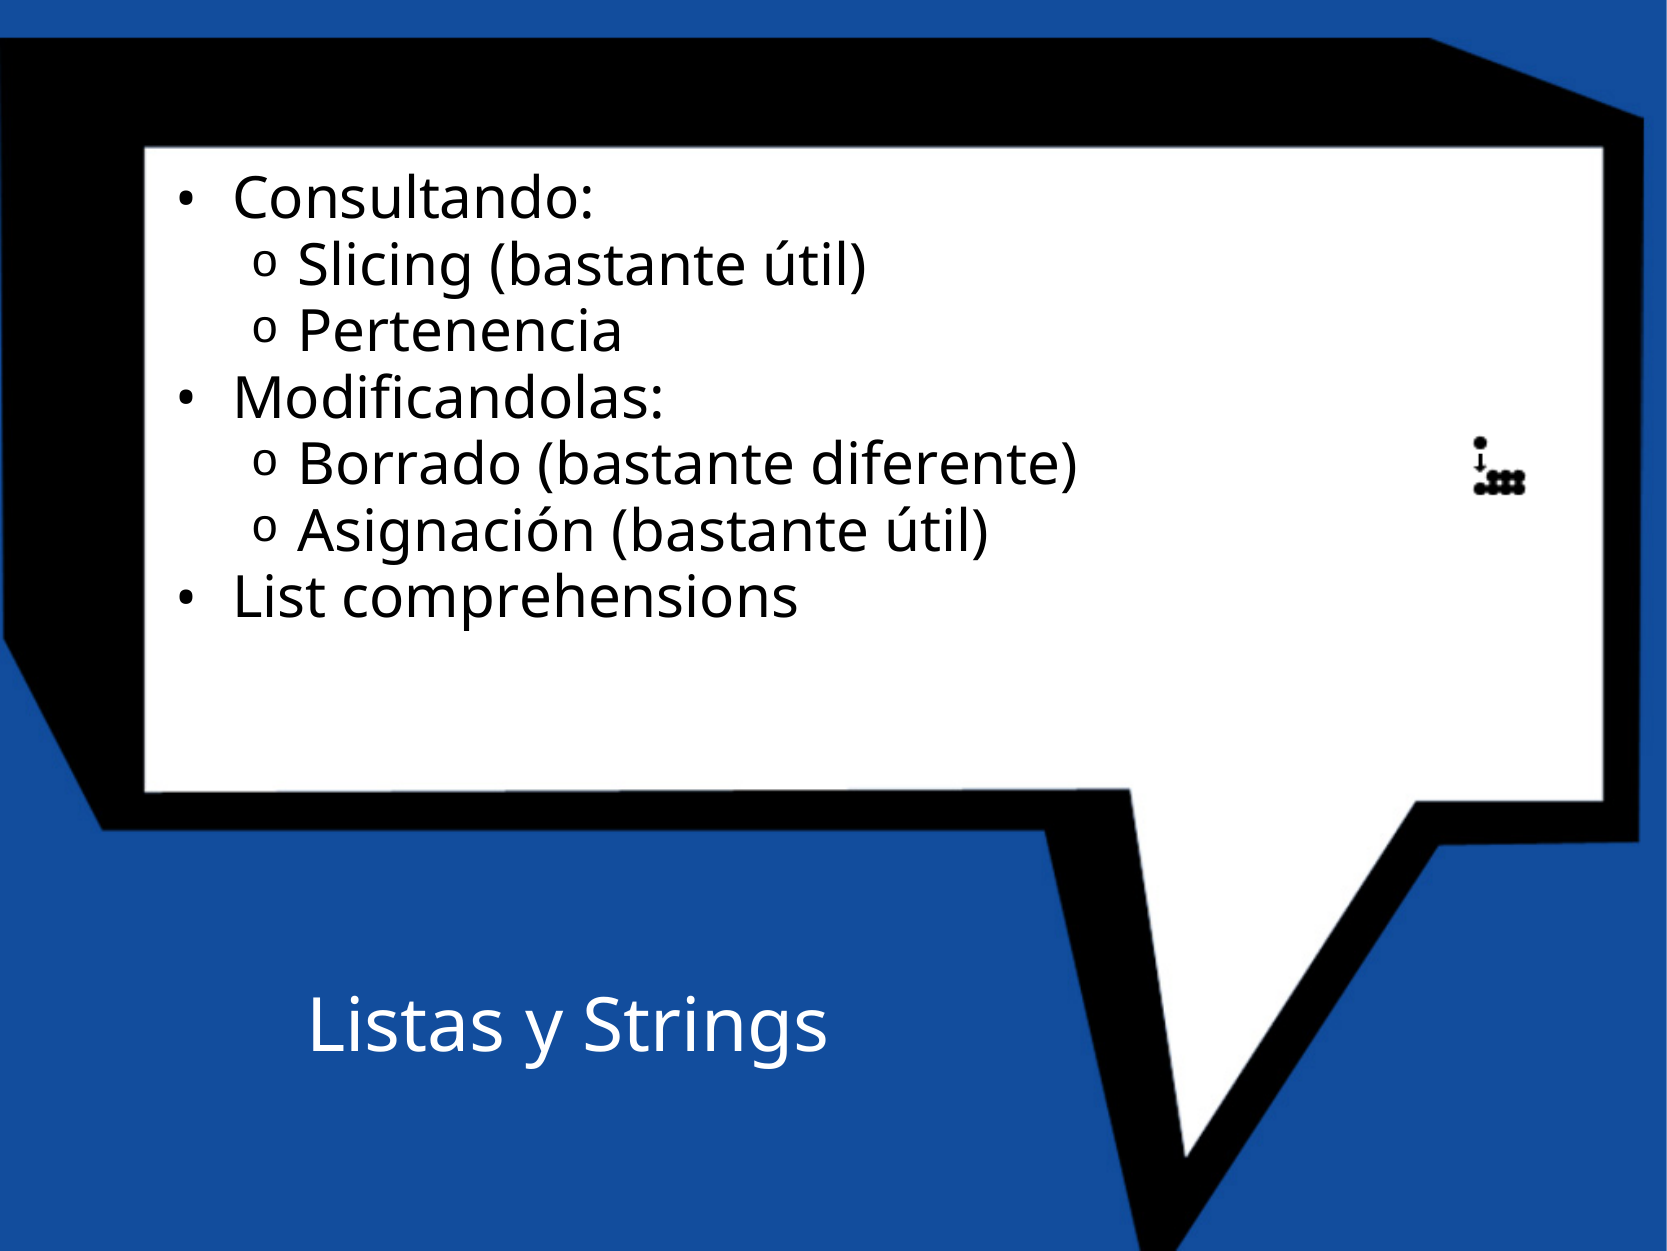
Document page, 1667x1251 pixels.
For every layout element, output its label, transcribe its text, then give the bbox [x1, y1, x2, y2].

title Listas y Strings [89, 837, 1047, 1215]
subtitle Consultando: Slicing (bastante útil) Pertenencia Modificandolas: Borrado (bastante diferente) Asignación (bastante útil) List comprehensions [157, 165, 1509, 837]
picture [0, 0, 1667, 1251]
